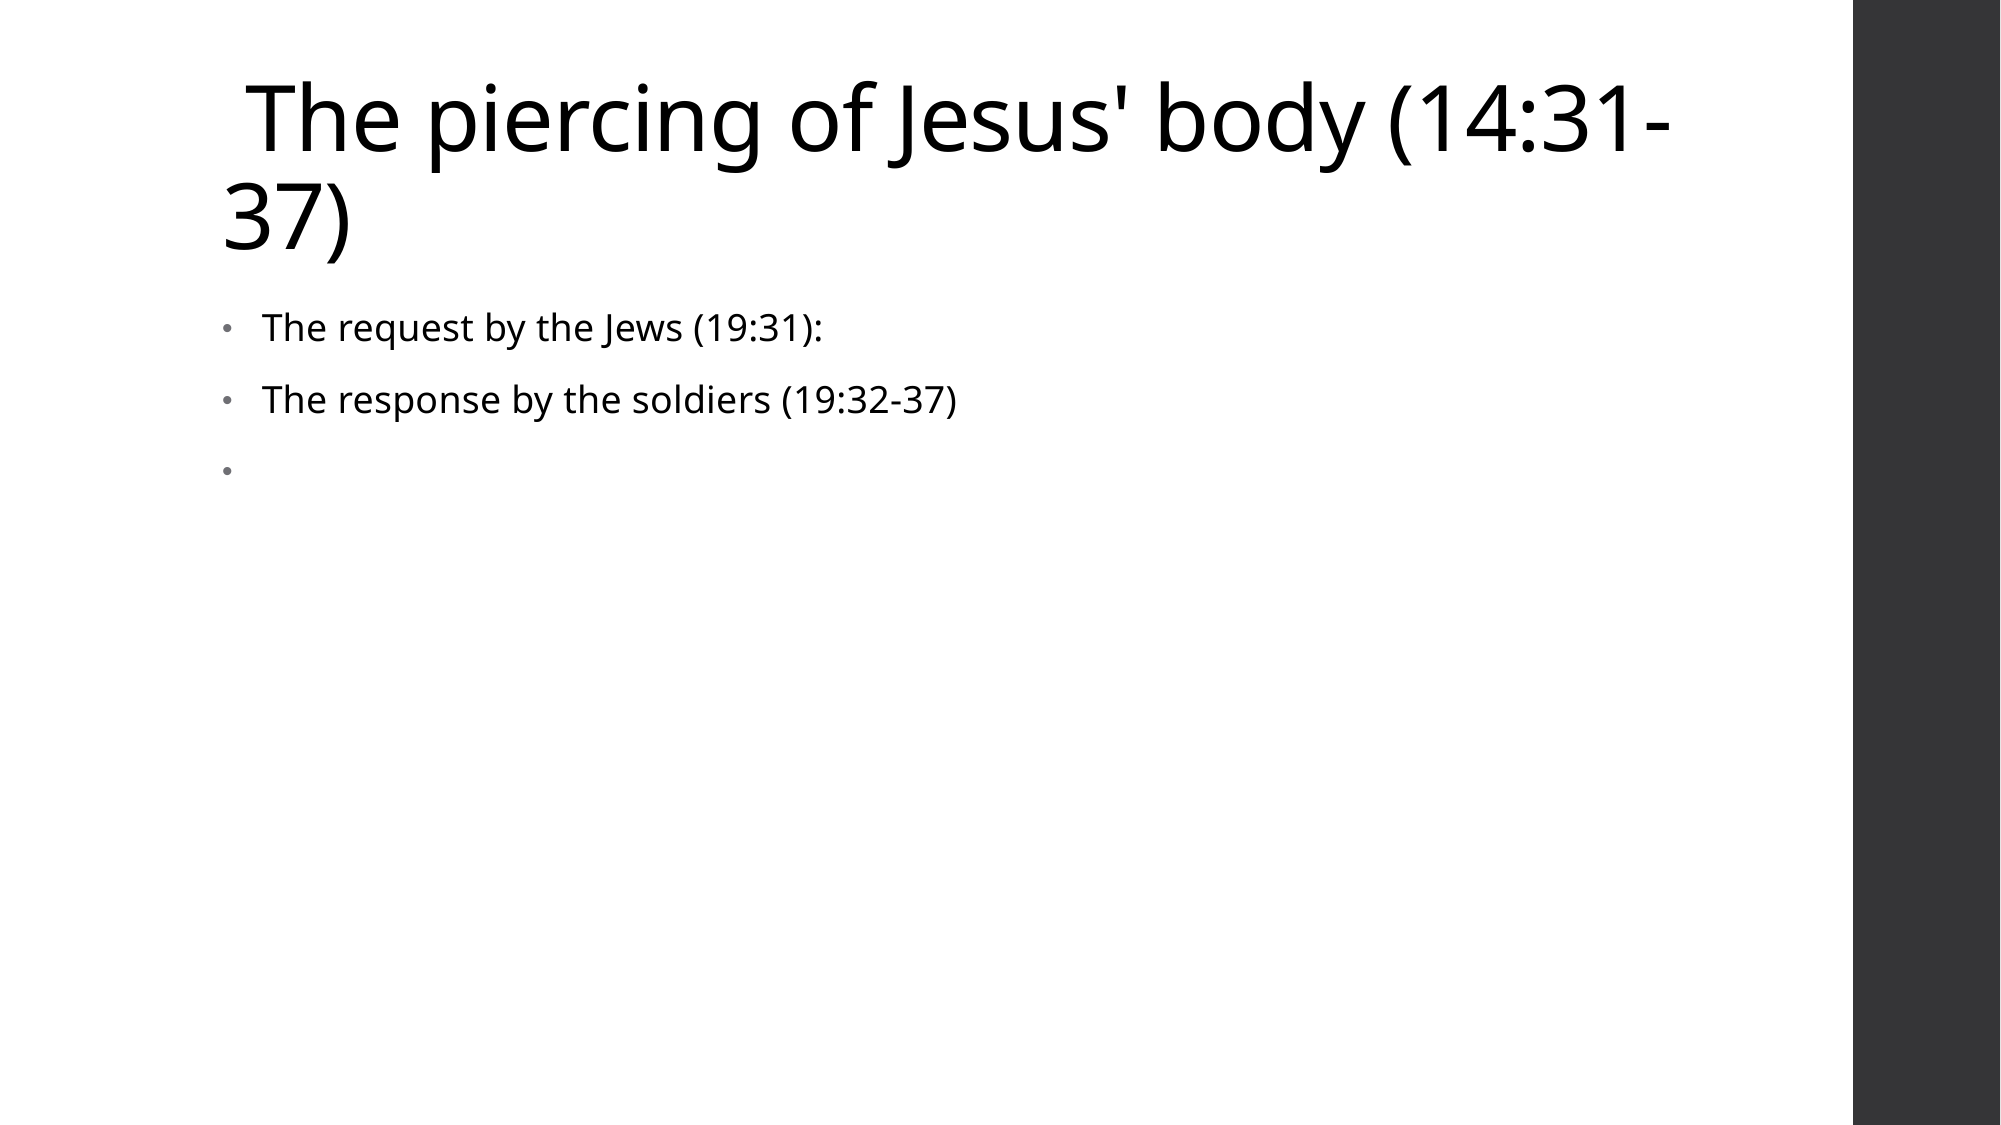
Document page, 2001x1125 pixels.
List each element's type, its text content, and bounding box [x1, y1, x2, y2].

title The piercing of Jesus' body (14:31-37) [206, 60, 1797, 278]
list The request by the Jews (19:31): The response by the soldiers (19:32-37) [206, 299, 1617, 1014]
